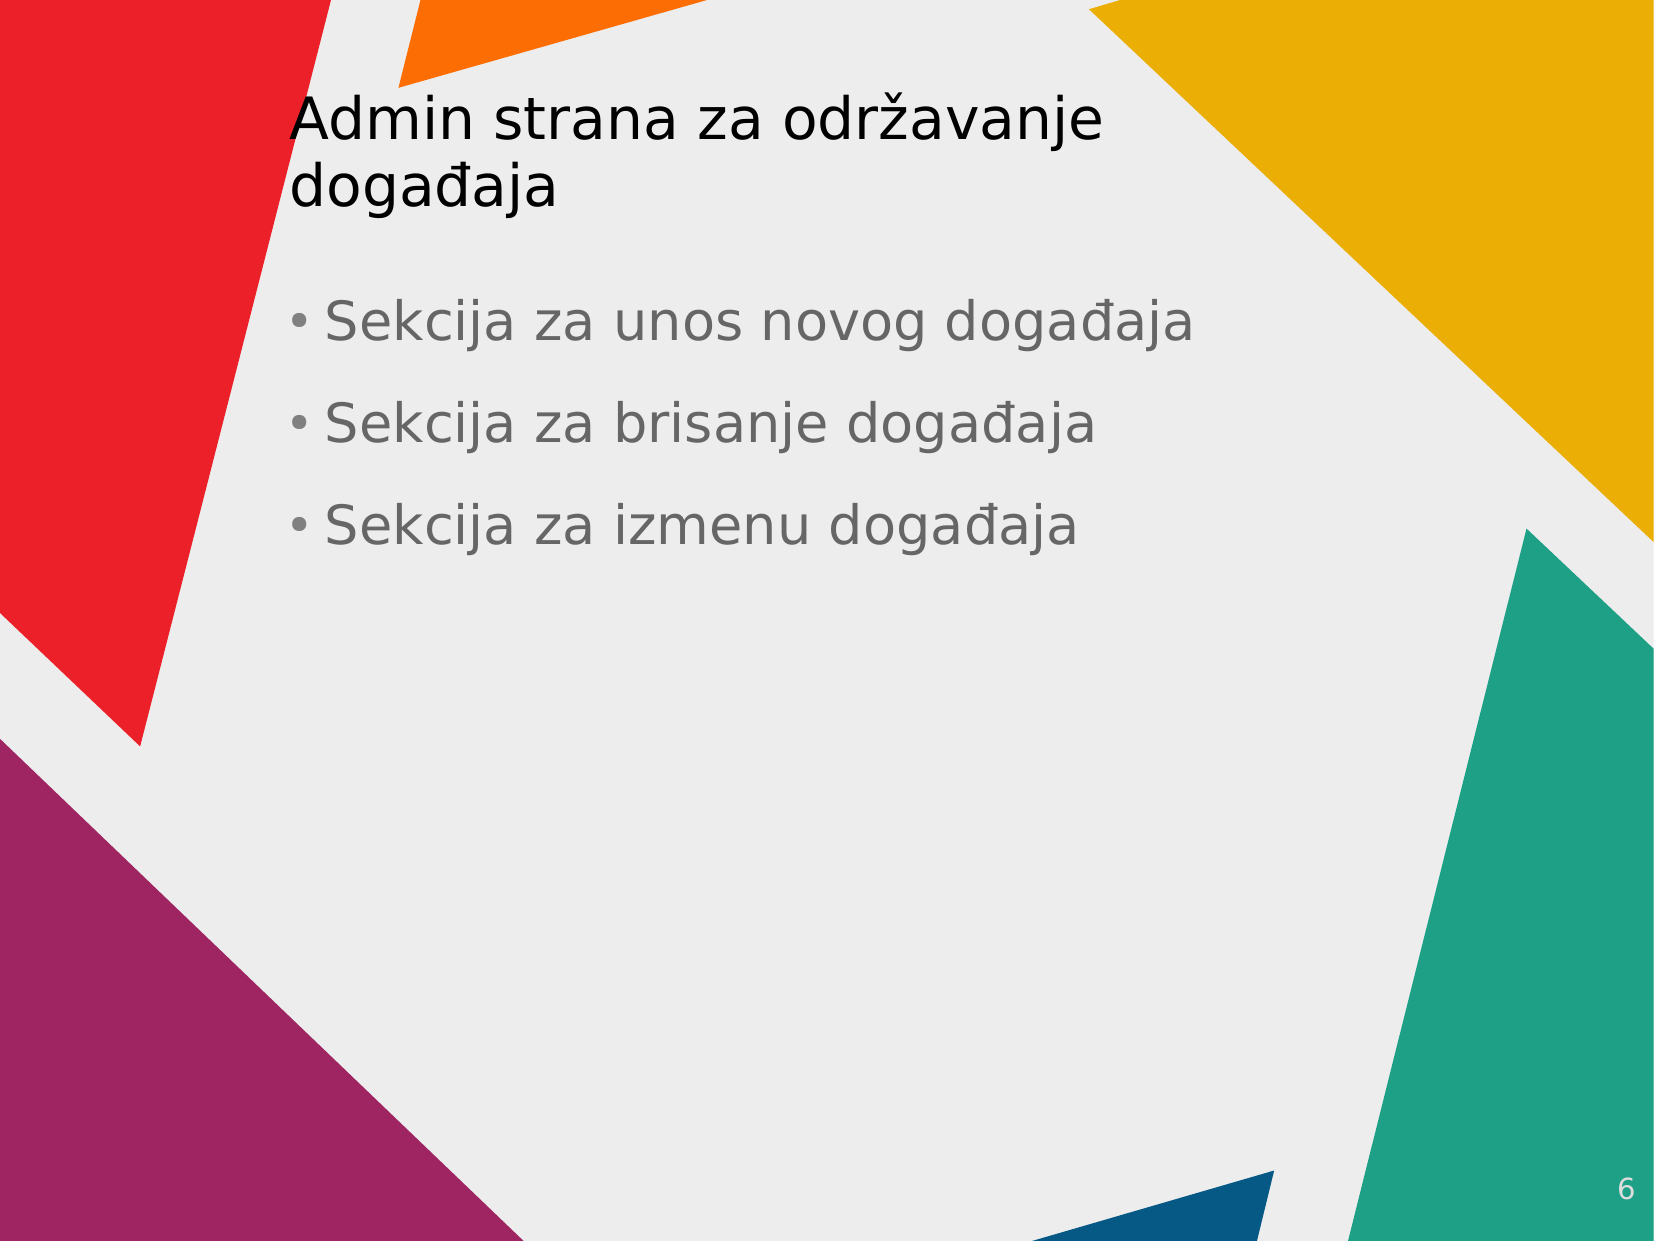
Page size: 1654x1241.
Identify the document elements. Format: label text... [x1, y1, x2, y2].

list Sekcija za unos novog događaja Sekcija za brisanje događaja Sekcija za izmenu događaja [289, 290, 1372, 1090]
title Admin strana za održavanje događaja [289, 49, 1372, 257]
